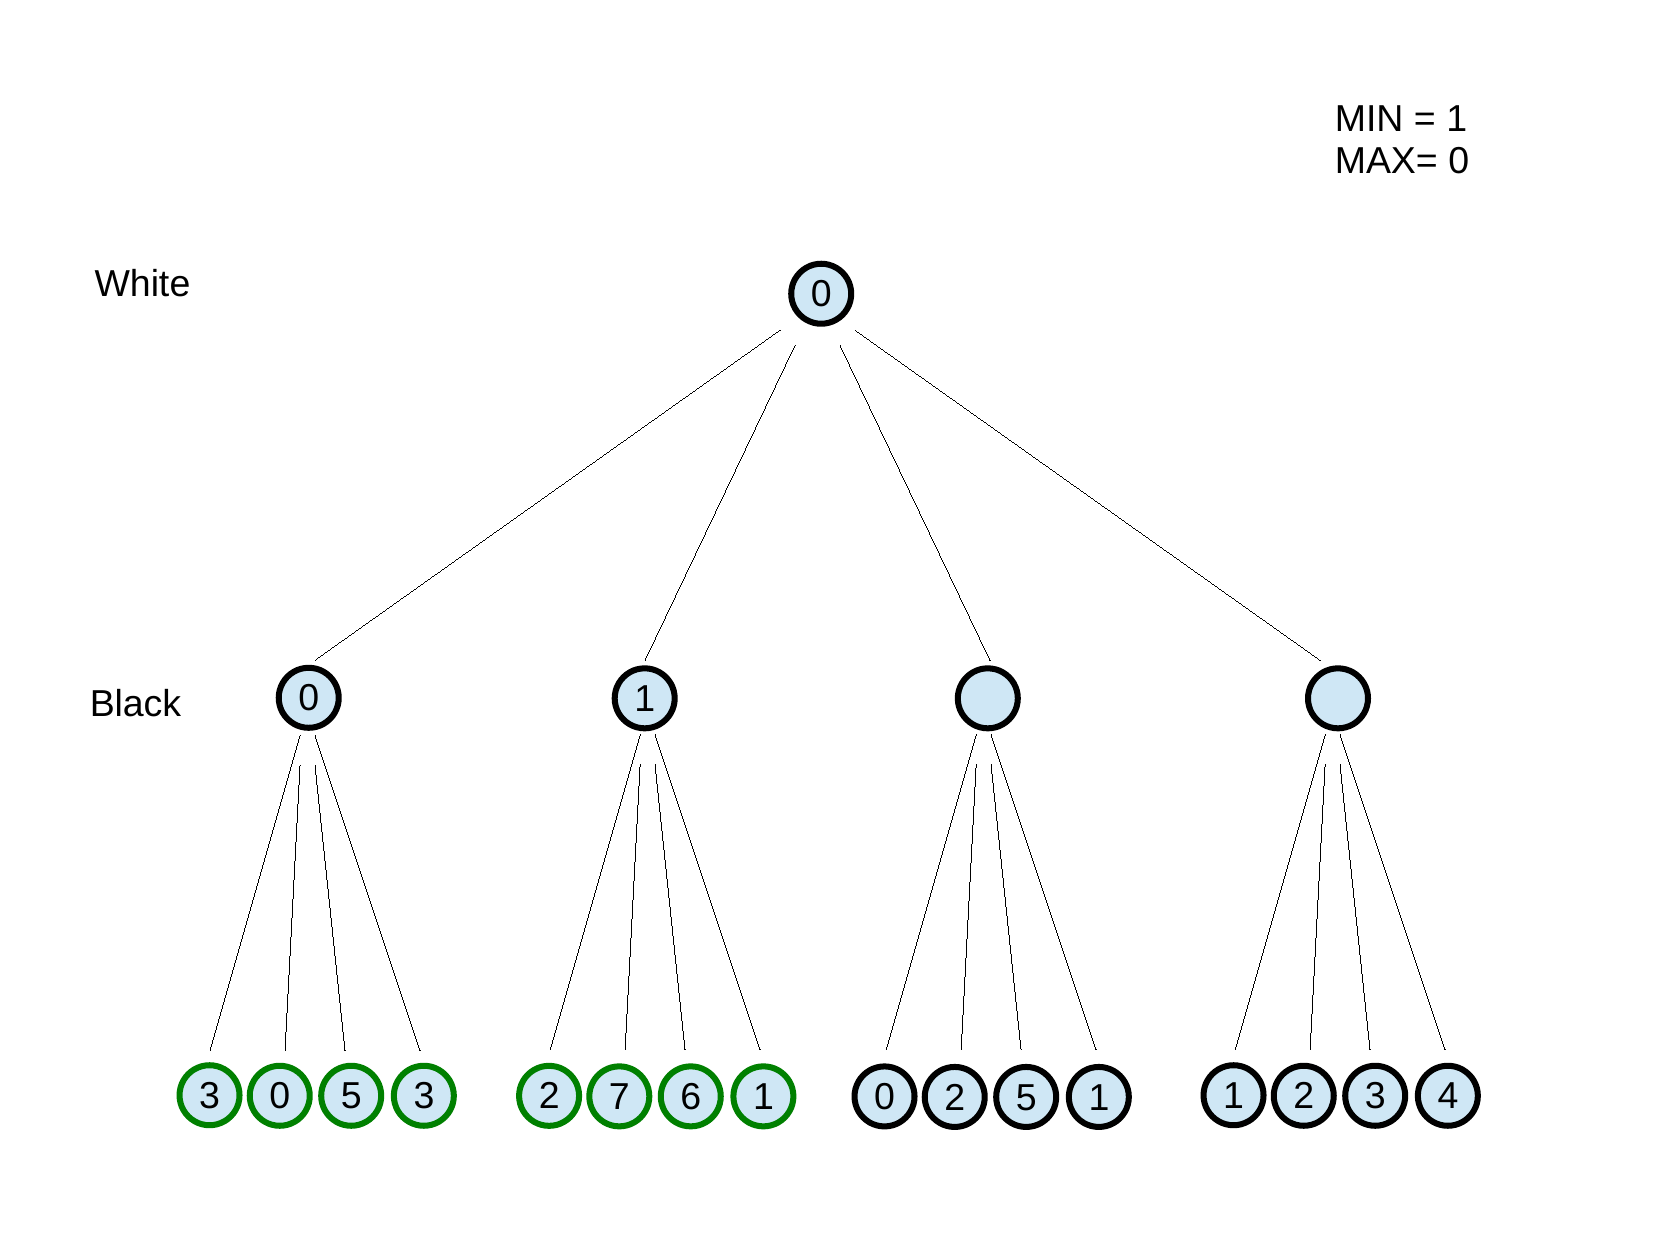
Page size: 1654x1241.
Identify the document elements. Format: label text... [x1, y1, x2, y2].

text_box 7 [589, 1066, 650, 1127]
text_box White [79, 255, 206, 312]
text_box 6 [660, 1066, 721, 1127]
text_box 4 [1417, 1065, 1478, 1126]
text_box 3 [179, 1065, 240, 1126]
text_box MIN = 1 MAX= 0 [1320, 90, 1484, 189]
text_box 1 [1068, 1066, 1129, 1127]
text_box 5 [996, 1066, 1057, 1127]
text_box 2 [519, 1065, 580, 1126]
text_box 2 [924, 1066, 985, 1127]
text_box 0 [278, 667, 339, 728]
text_box 1 [1203, 1065, 1264, 1126]
text_box [1308, 668, 1369, 729]
text_box 0 [249, 1065, 310, 1126]
text_box 1 [733, 1066, 794, 1127]
text_box 0 [791, 263, 852, 324]
text_box 1 [614, 668, 675, 729]
text_box 3 [393, 1065, 454, 1126]
text_box Black [75, 675, 197, 732]
text_box [957, 668, 1018, 729]
text_box 5 [321, 1065, 382, 1126]
text_box 3 [1345, 1065, 1406, 1126]
text_box 2 [1273, 1065, 1334, 1126]
text_box 0 [854, 1066, 915, 1127]
